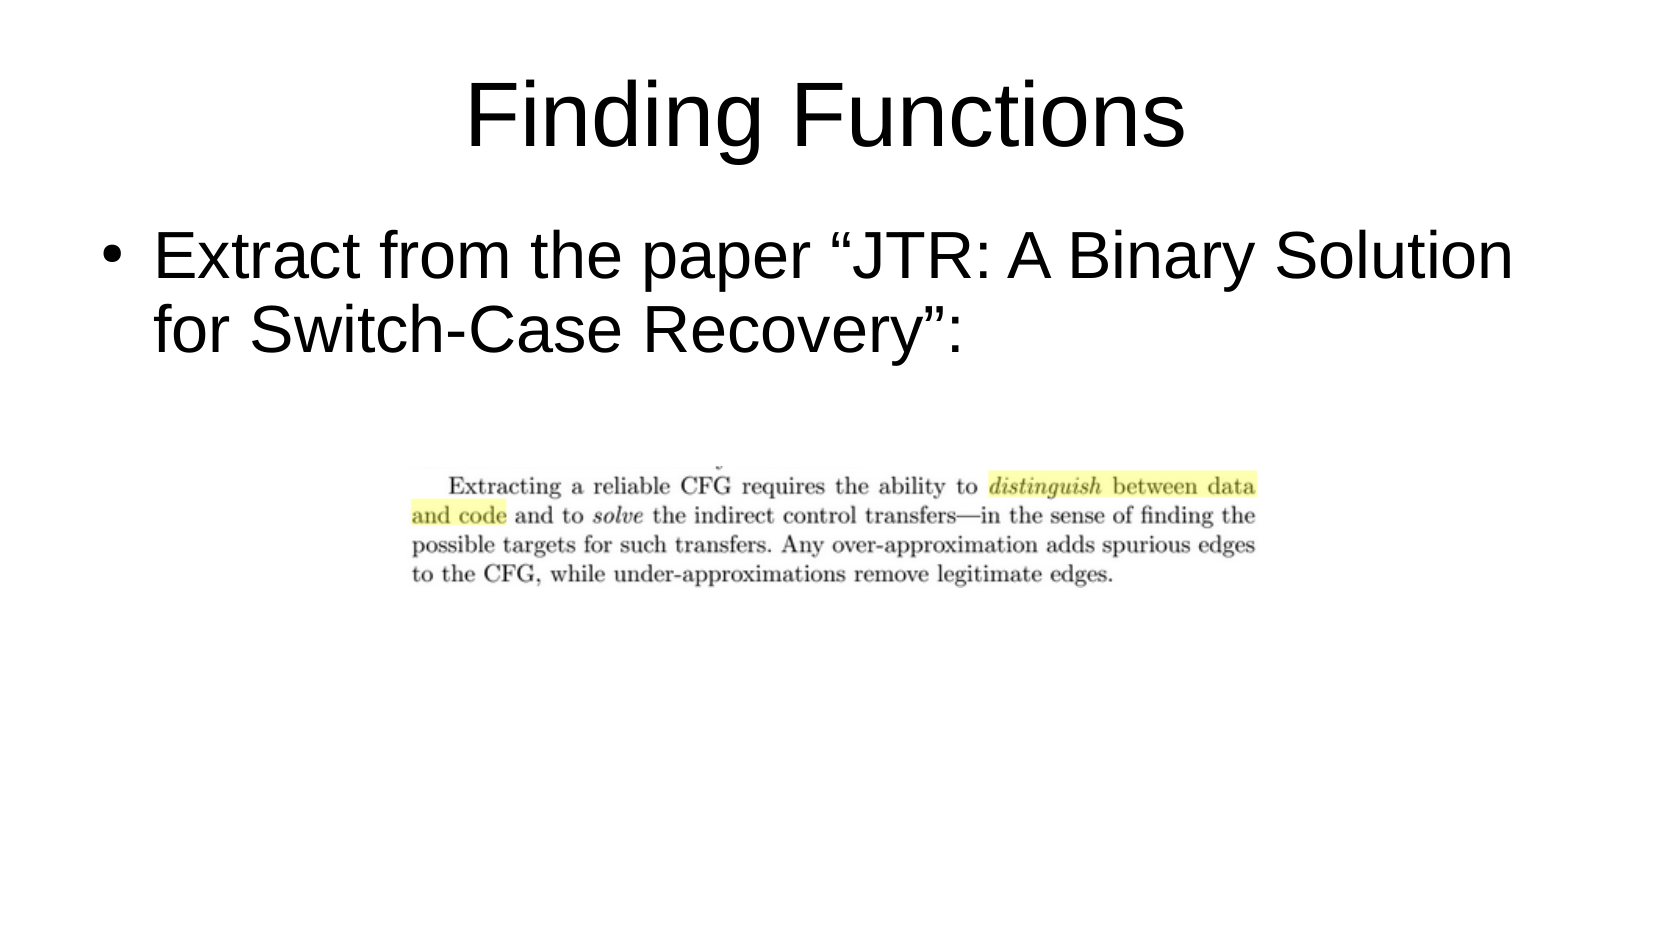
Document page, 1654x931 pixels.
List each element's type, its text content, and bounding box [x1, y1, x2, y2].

title Finding Functions [82, 37, 1571, 193]
picture [405, 466, 1259, 588]
list Extract from the paper “JTR: A Binary Solution for Switch-Case Recovery”: [82, 217, 1571, 758]
